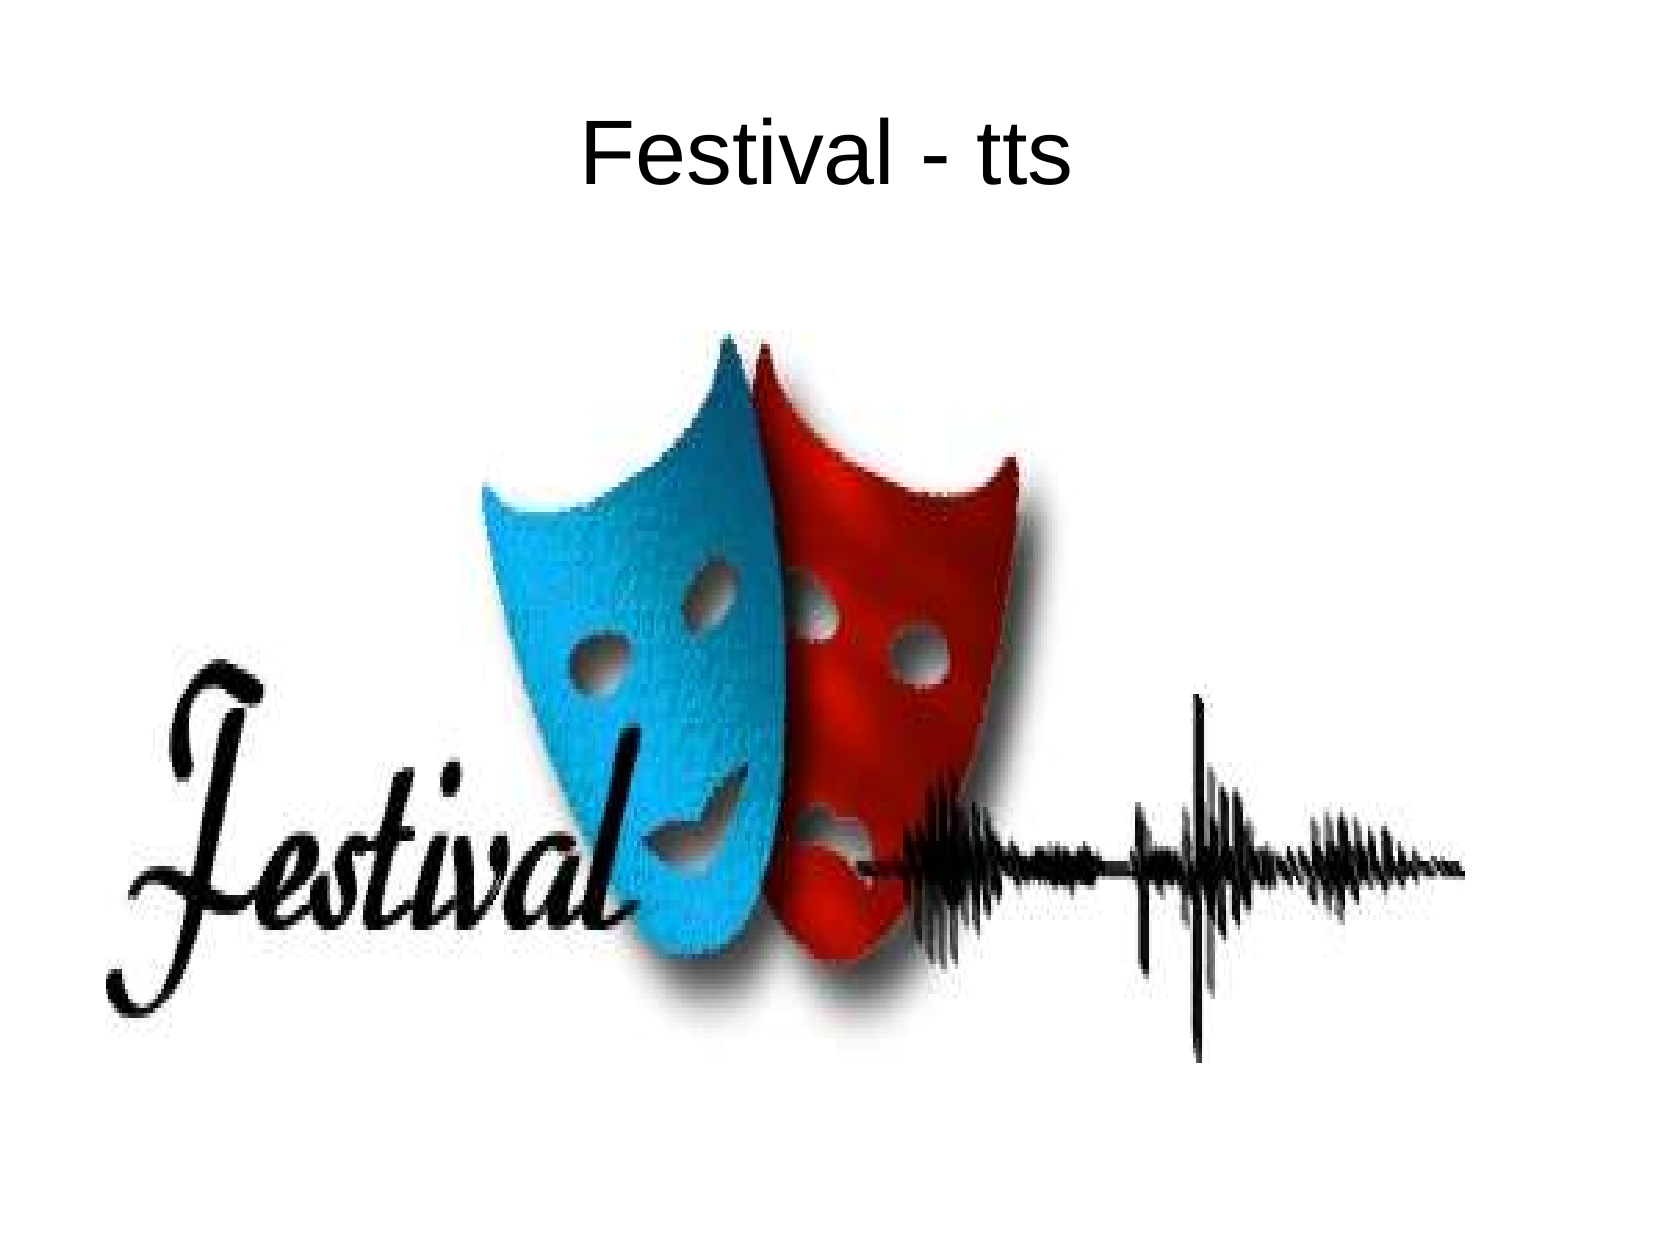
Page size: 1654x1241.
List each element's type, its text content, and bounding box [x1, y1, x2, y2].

picture [106, 330, 1465, 1063]
title Festival - tts [82, 49, 1571, 257]
